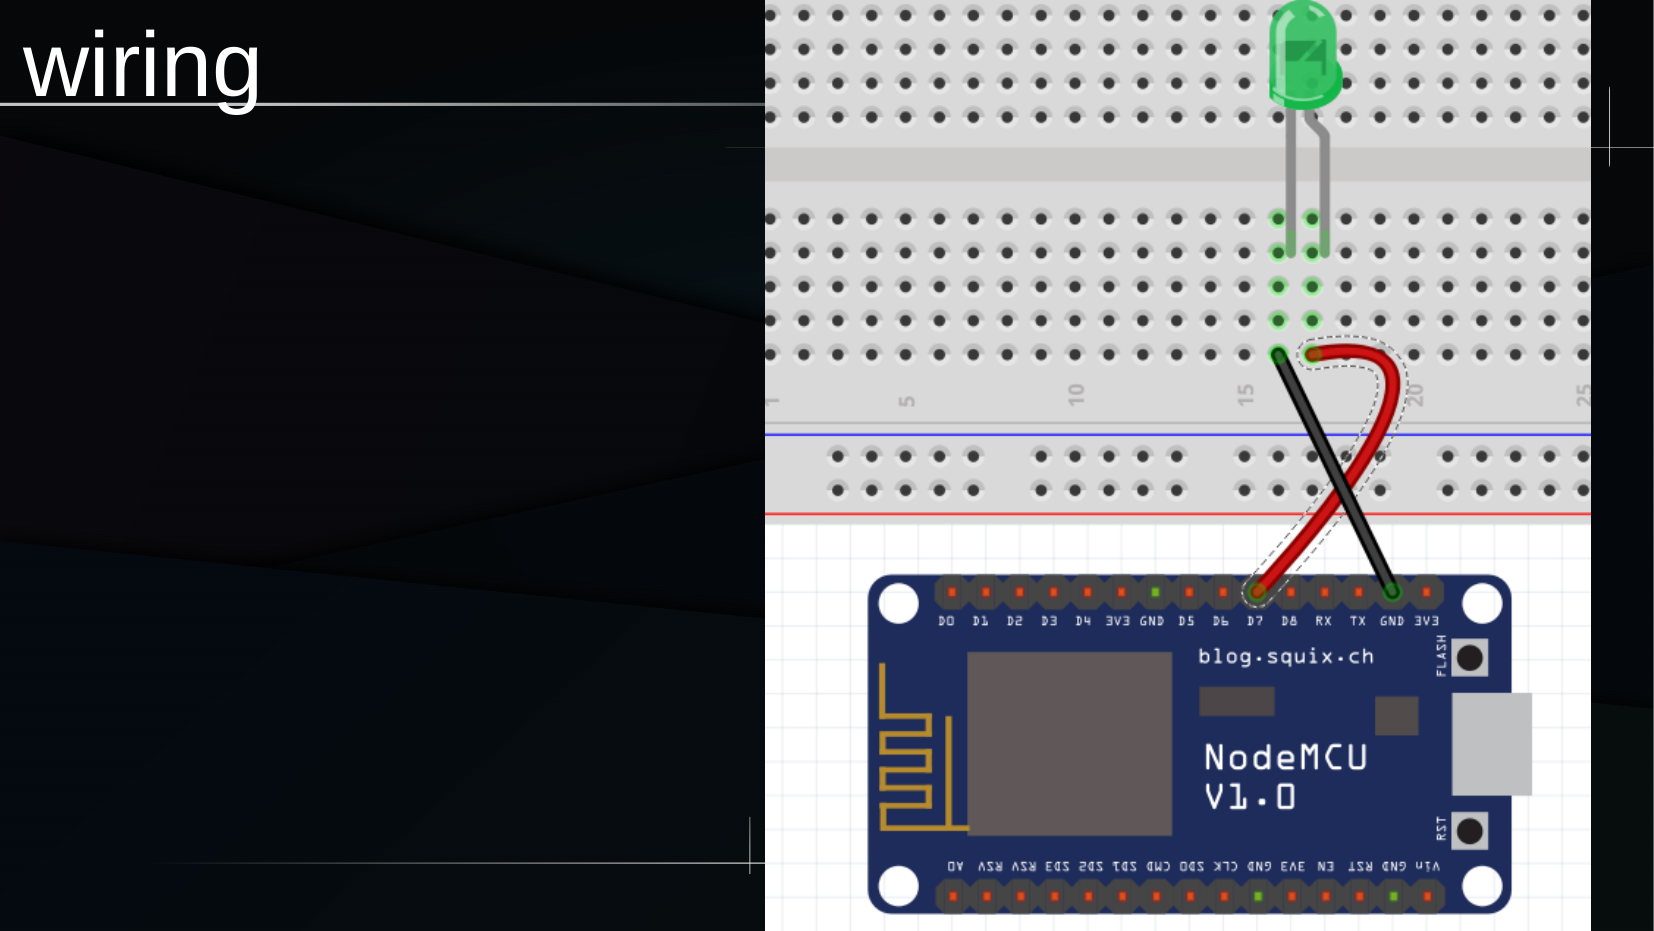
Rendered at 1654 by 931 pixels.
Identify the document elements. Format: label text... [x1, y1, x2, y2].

picture [0, 0, 1654, 931]
title wiring [23, 11, 765, 119]
